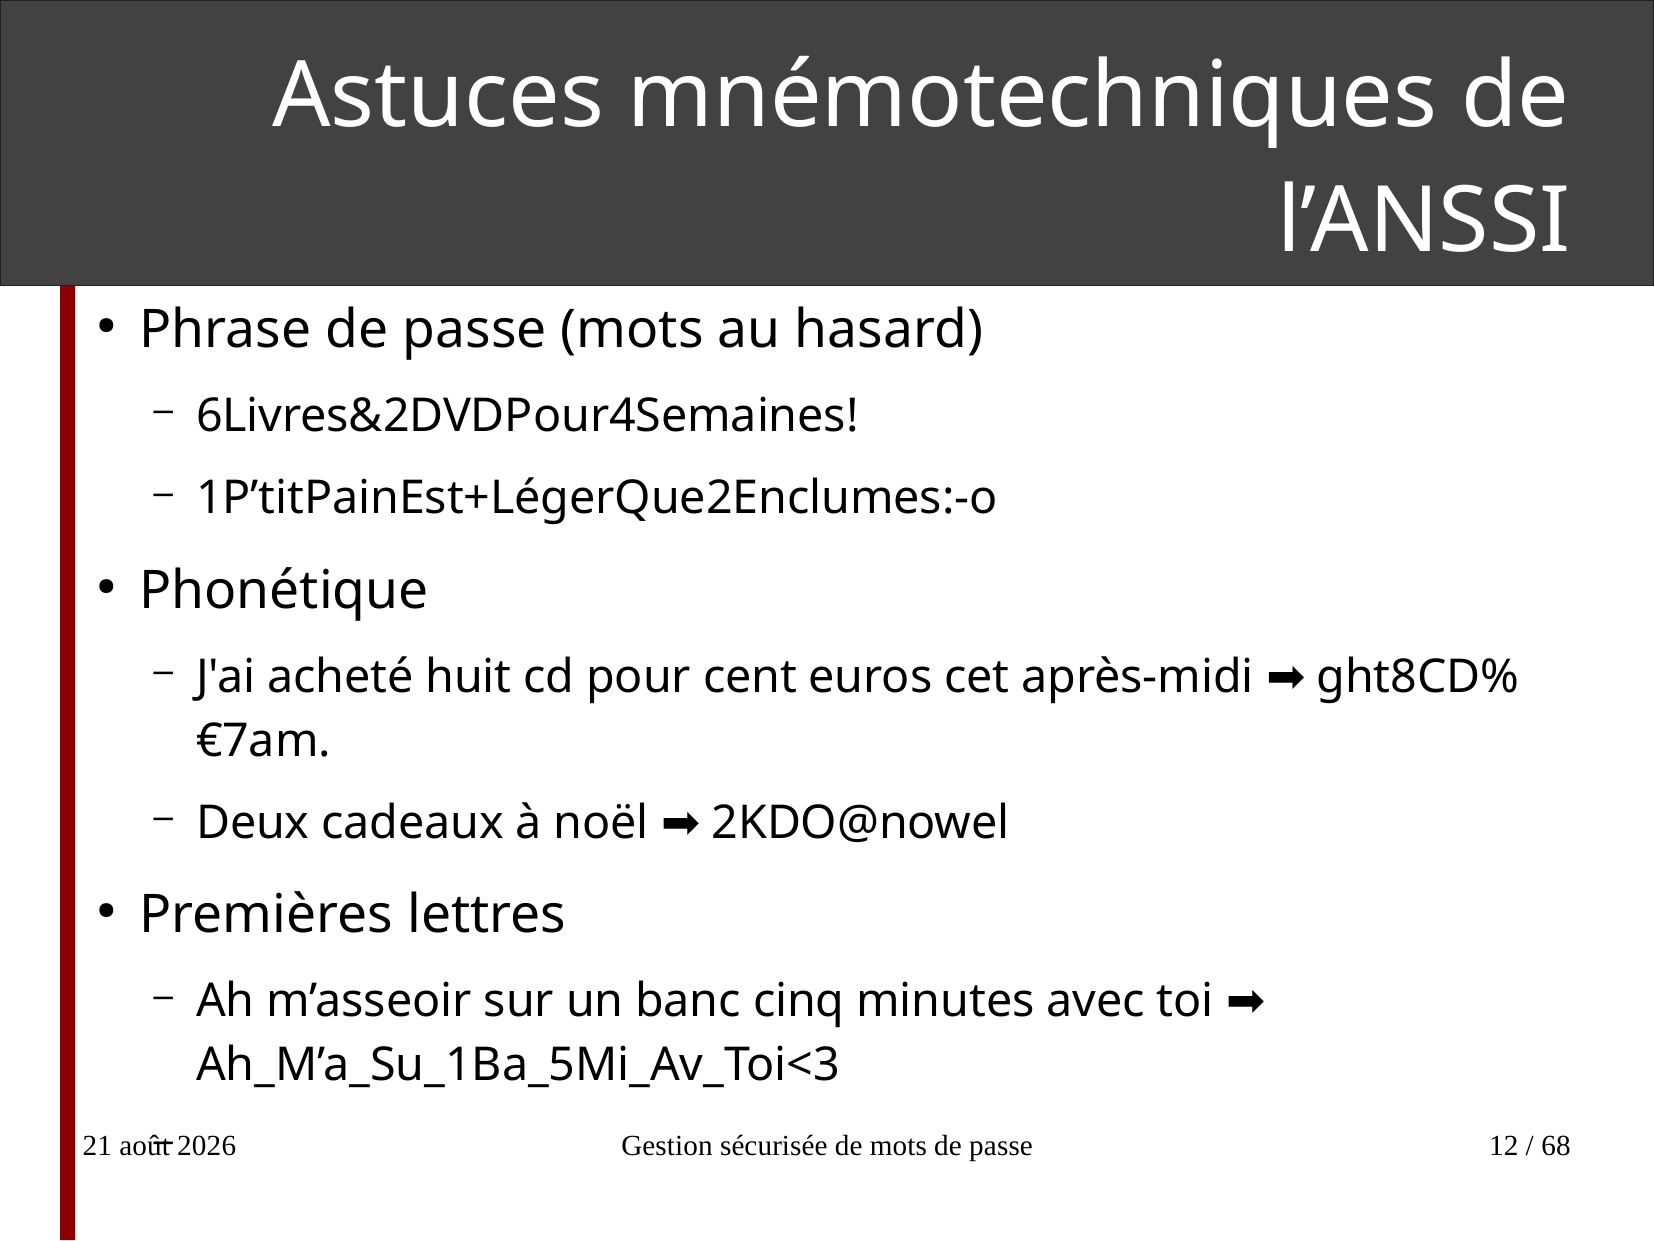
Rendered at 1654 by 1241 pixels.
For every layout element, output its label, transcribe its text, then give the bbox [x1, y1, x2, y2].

list Phrase de passe (mots au hasard) 6Livres&2DVDPour4Semaines! 1P’titPainEst+LégerQue2Enclumes:-o Phonétique J'ai acheté huit cd pour cent euros cet après-midi ➡️ ght8CD%€7am. Deux cadeaux à noël ➡️ 2KDO@nowel Premières lettres Ah m’asseoir sur un banc cinq minutes avec toi ➡️ Ah_M’a_Su_1Ba_5Mi_Av_Toi<3 [82, 290, 1571, 1096]
title Astuces mnémotechniques de l’ANSSI [82, 27, 1571, 279]
